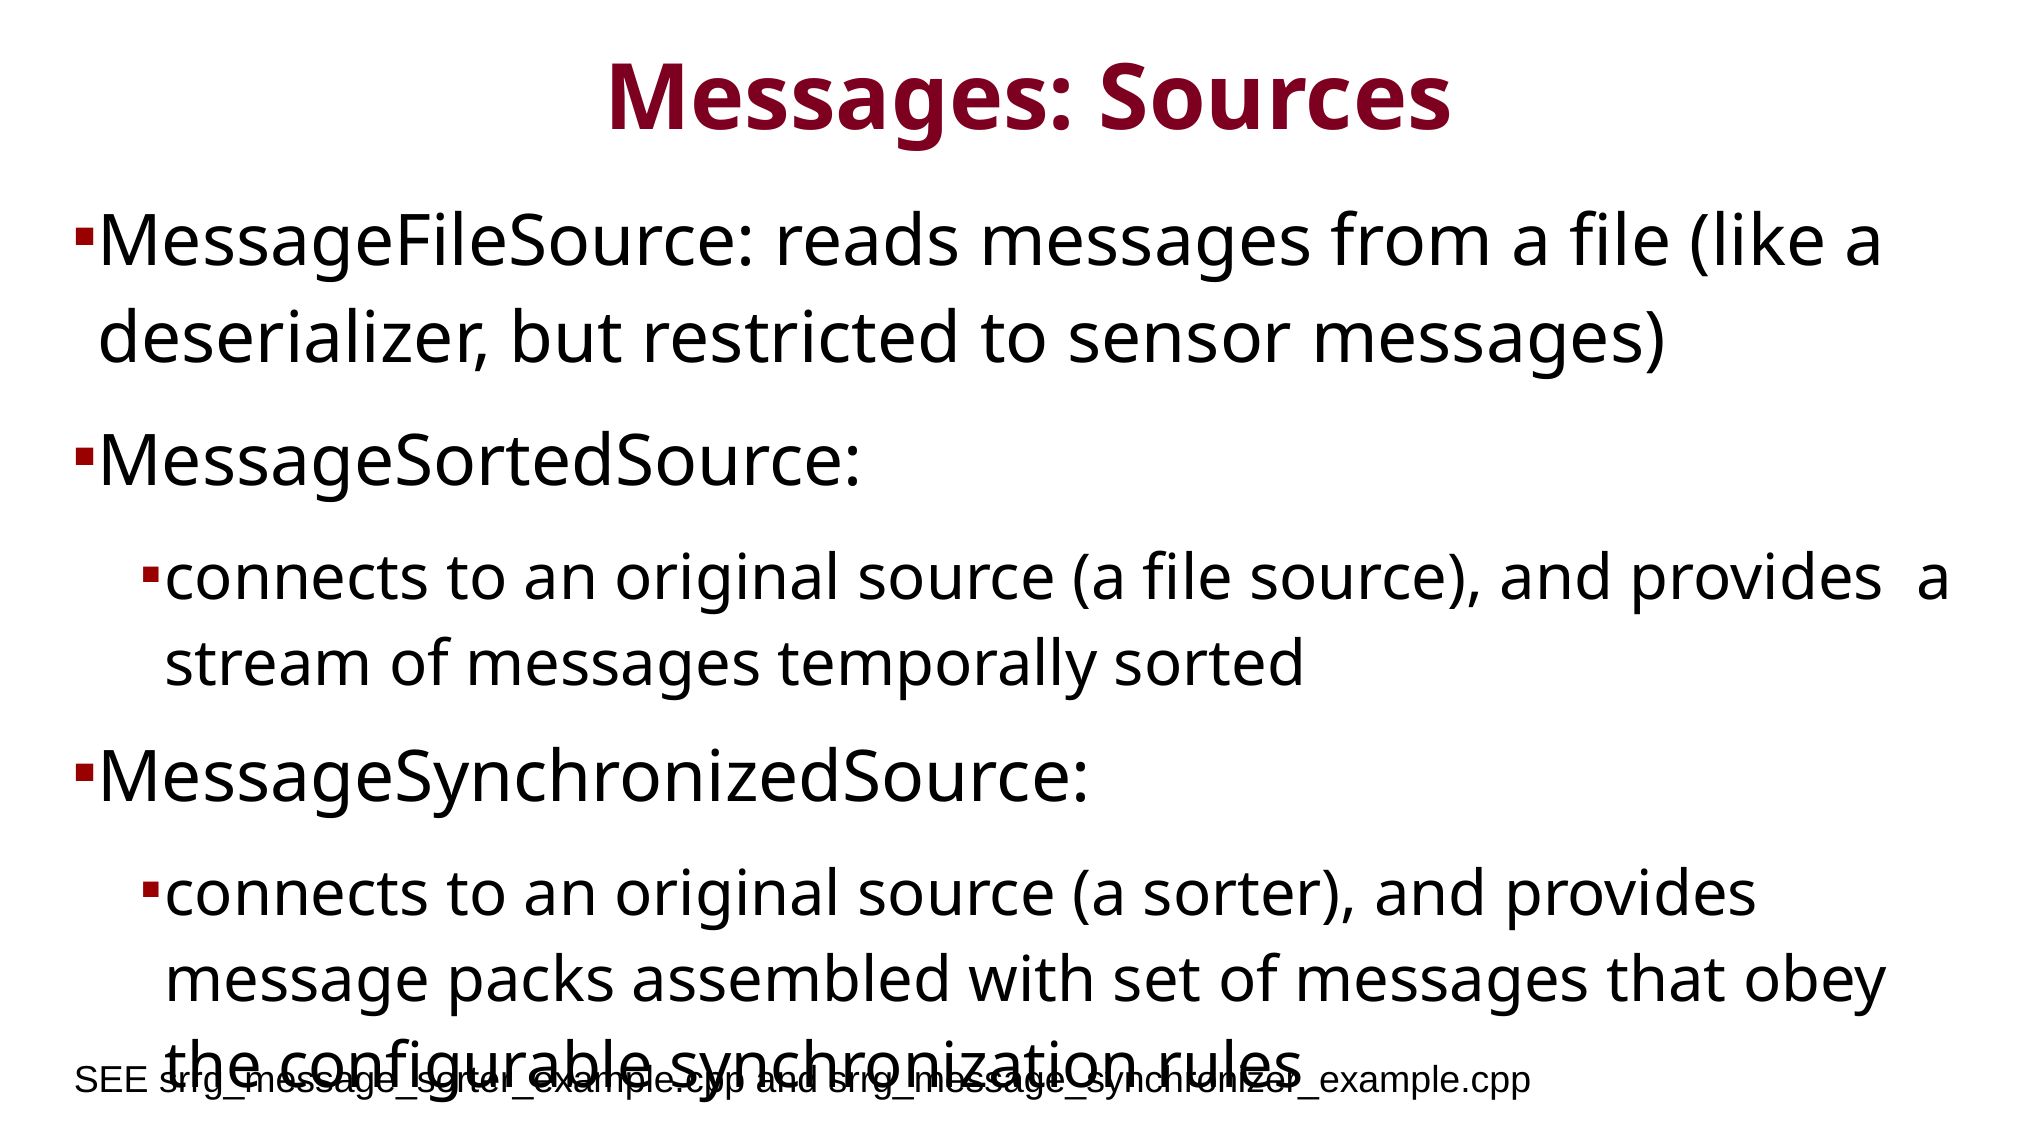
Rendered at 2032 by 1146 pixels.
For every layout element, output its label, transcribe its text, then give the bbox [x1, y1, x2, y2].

list MessageFileSource: reads messages from a file (like a deserializer, but restricted to sensor messages) MessageSortedSource: connects to an original source (a file source), and provides a stream of messages temporally sorted MessageSynchronizedSource: connects to an original source (a sorter), and provides message packs assembled with set of messages that obey the configurable synchronization rules [59, 188, 1985, 1111]
text_box SEE srrg_message_sorter_example.cpp and srrg_message_synchronizer_example.cpp [59, 1051, 1689, 1146]
title Messages: Sources [37, 10, 2020, 178]
